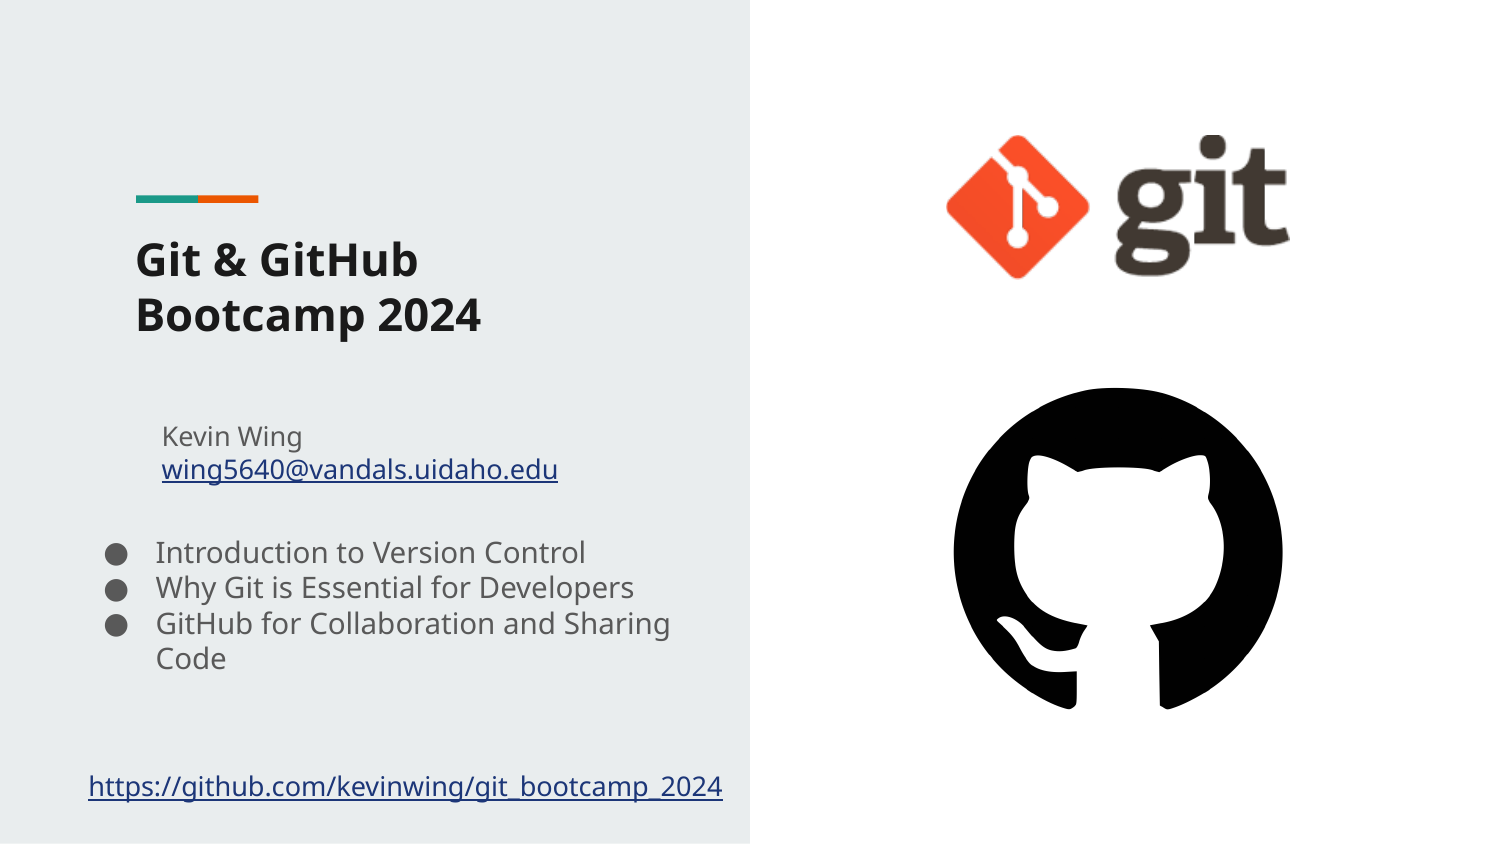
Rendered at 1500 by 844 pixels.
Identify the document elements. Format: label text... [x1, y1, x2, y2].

picture [946, 135, 1290, 280]
text_box https://github.com/kevinwing/git_bootcamp_2024 [73, 754, 974, 822]
subtitle Introduction to Version Control Why Git is Essential for Developers GitHub for Collaboration and Sharing Code [65, 518, 700, 721]
picture [946, 376, 1290, 721]
title Git & GitHub Bootcamp 2024 [119, 216, 662, 412]
text_box Kevin Wing wing5640@vandals.uidaho.edu [146, 404, 712, 504]
